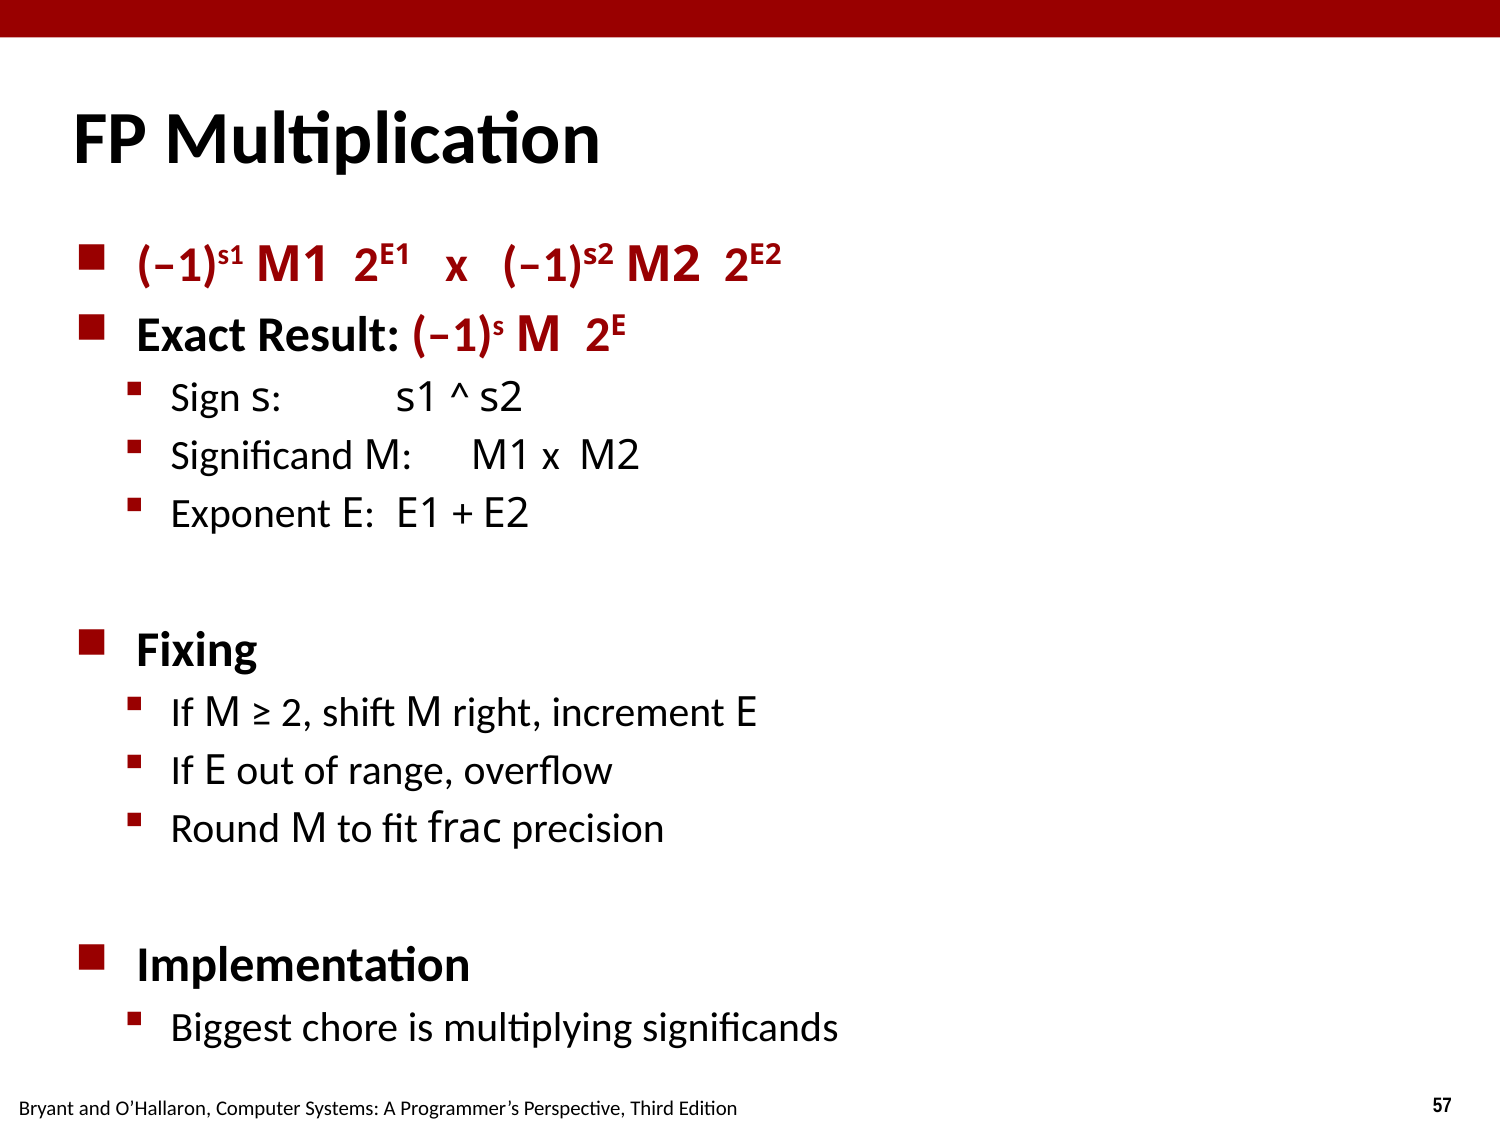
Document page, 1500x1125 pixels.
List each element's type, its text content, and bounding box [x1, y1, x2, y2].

title FP Multiplication [58, 71, 1304, 197]
list (–1)s1 M1 2E1 x (–1)s2 M2 2E2 Exact Result: (–1)s M 2E Sign s: s1 ^ s2 Significand M: M1 x M2 Exponent E: E1 + E2 Fixing If M ≥ 2, shift M right, increment E If E out of range, overflow Round M to fit frac precision Implementation Biggest chore is multiplying significands [65, 223, 1361, 1040]
